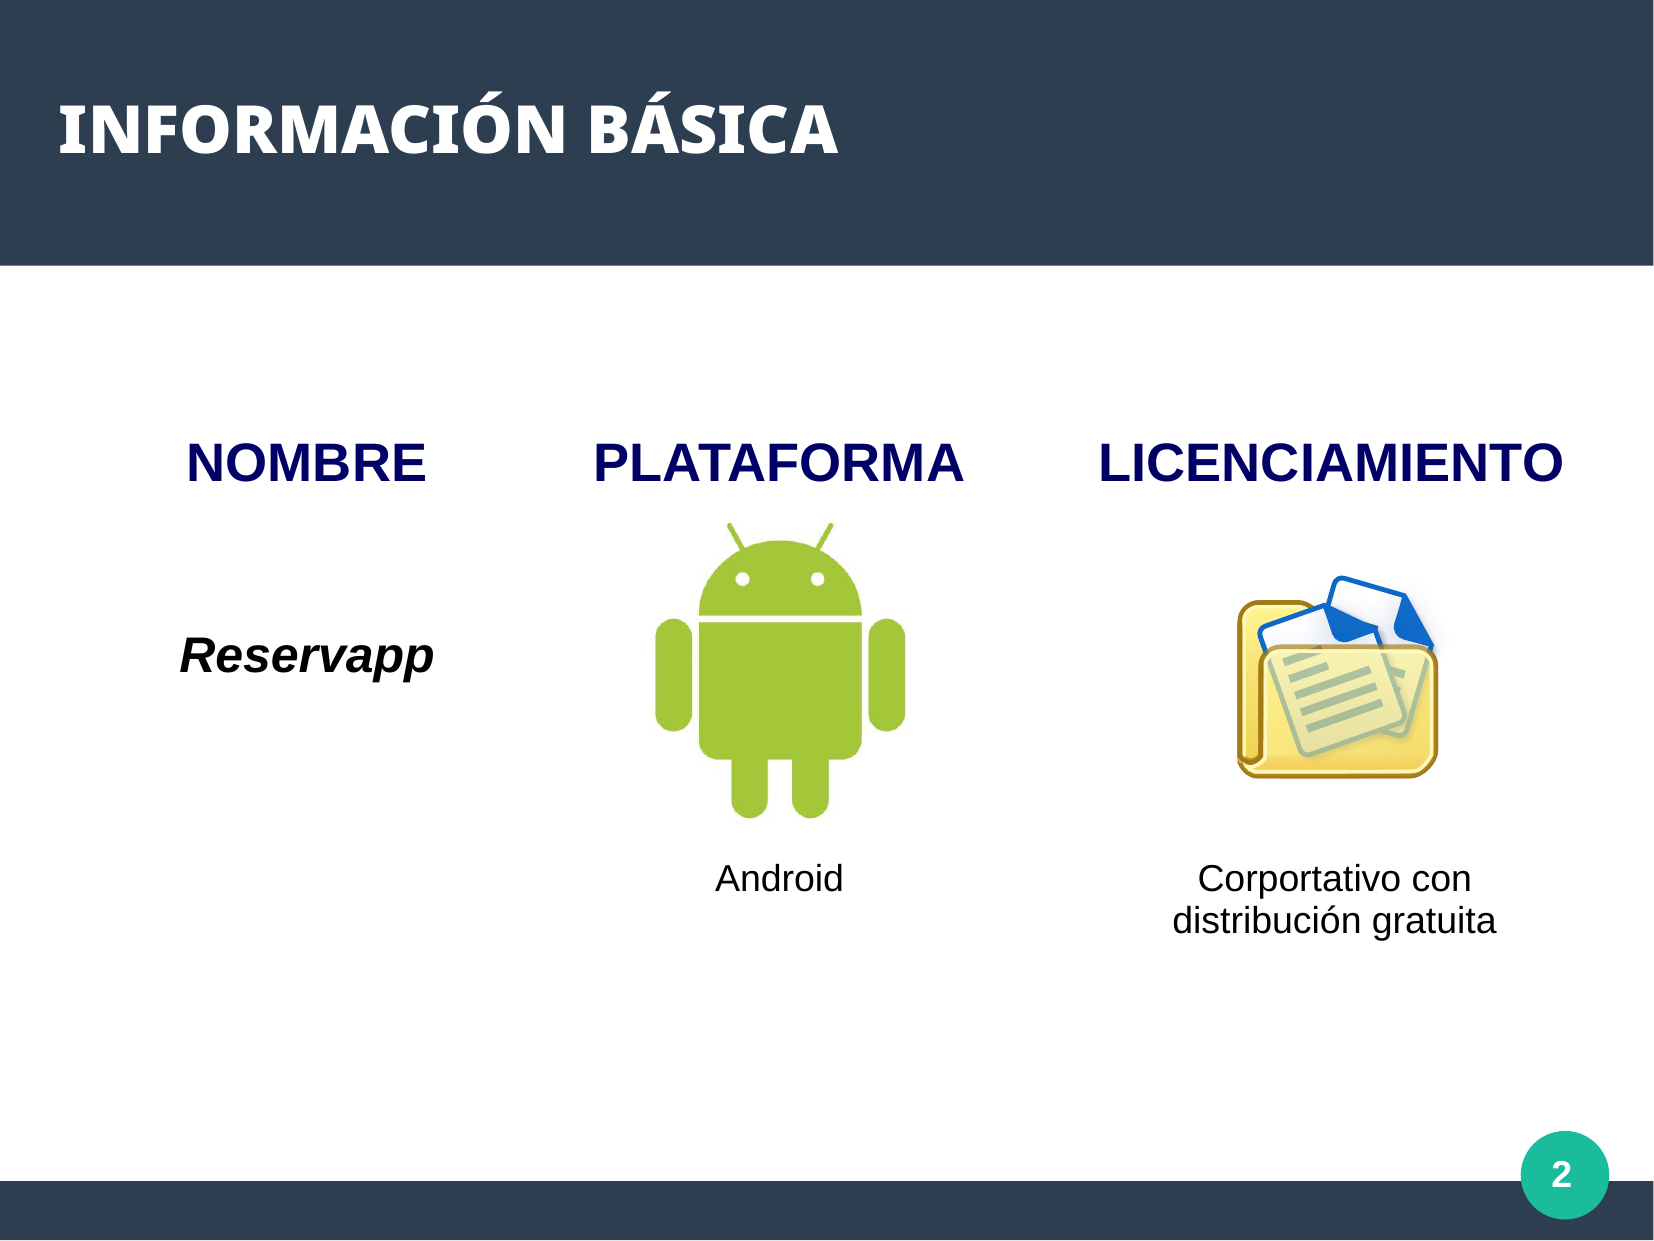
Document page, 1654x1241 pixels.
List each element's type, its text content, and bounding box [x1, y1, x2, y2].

picture [625, 519, 937, 822]
text_box Reservapp [100, 620, 514, 691]
text_box PLATAFORMA [549, 425, 1010, 501]
picture [1205, 543, 1477, 815]
text_box Corportativo con distribución gratuita [1127, 850, 1542, 950]
title INFORMACIÓN BÁSICA [59, 49, 1595, 207]
text_box LICENCIAMIENTO [1080, 425, 1583, 562]
text_box <número> [1536, 1145, 1654, 1216]
text_box Android [572, 850, 987, 908]
text_box NOMBRE [76, 425, 538, 501]
